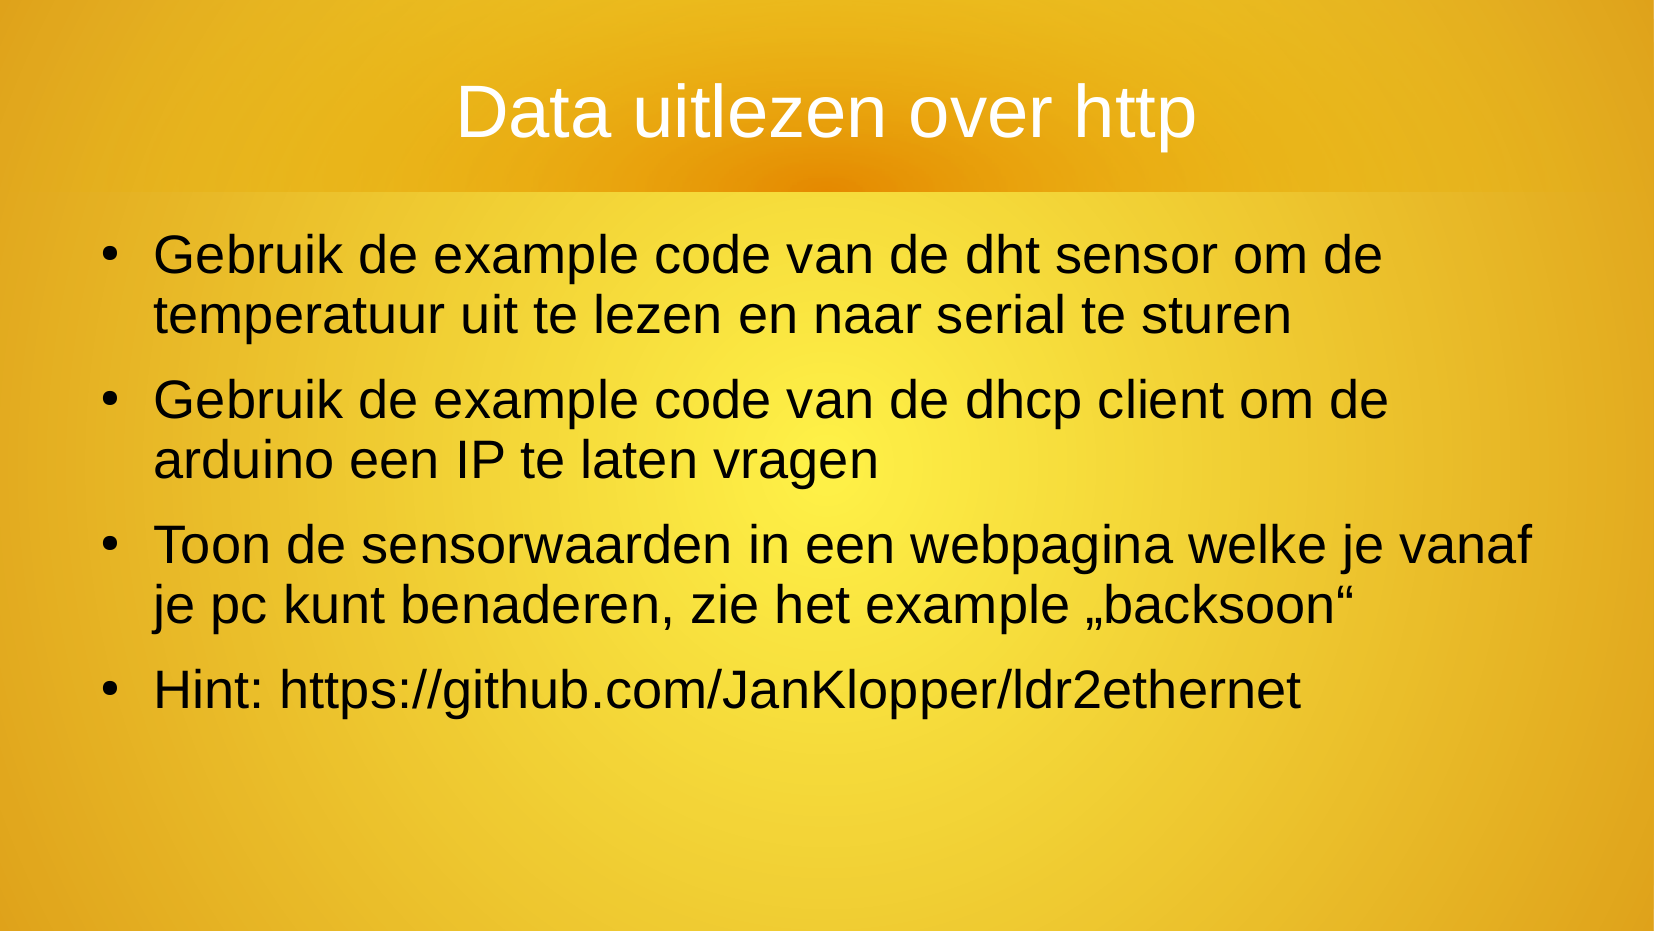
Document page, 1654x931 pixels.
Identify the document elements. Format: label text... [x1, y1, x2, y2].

list Gebruik de example code van de dht sensor om de temperatuur uit te lezen en naar serial te sturen Gebruik de example code van de dhcp client om de arduino een IP te laten vragen Toon de sensorwaarden in een webpagina welke je vanaf je pc kunt benaderen, zie het example „backsoon“ Hint: https://github.com/JanKlopper/ldr2ethernet [82, 224, 1571, 764]
title Data uitlezen over http [82, 35, 1571, 189]
